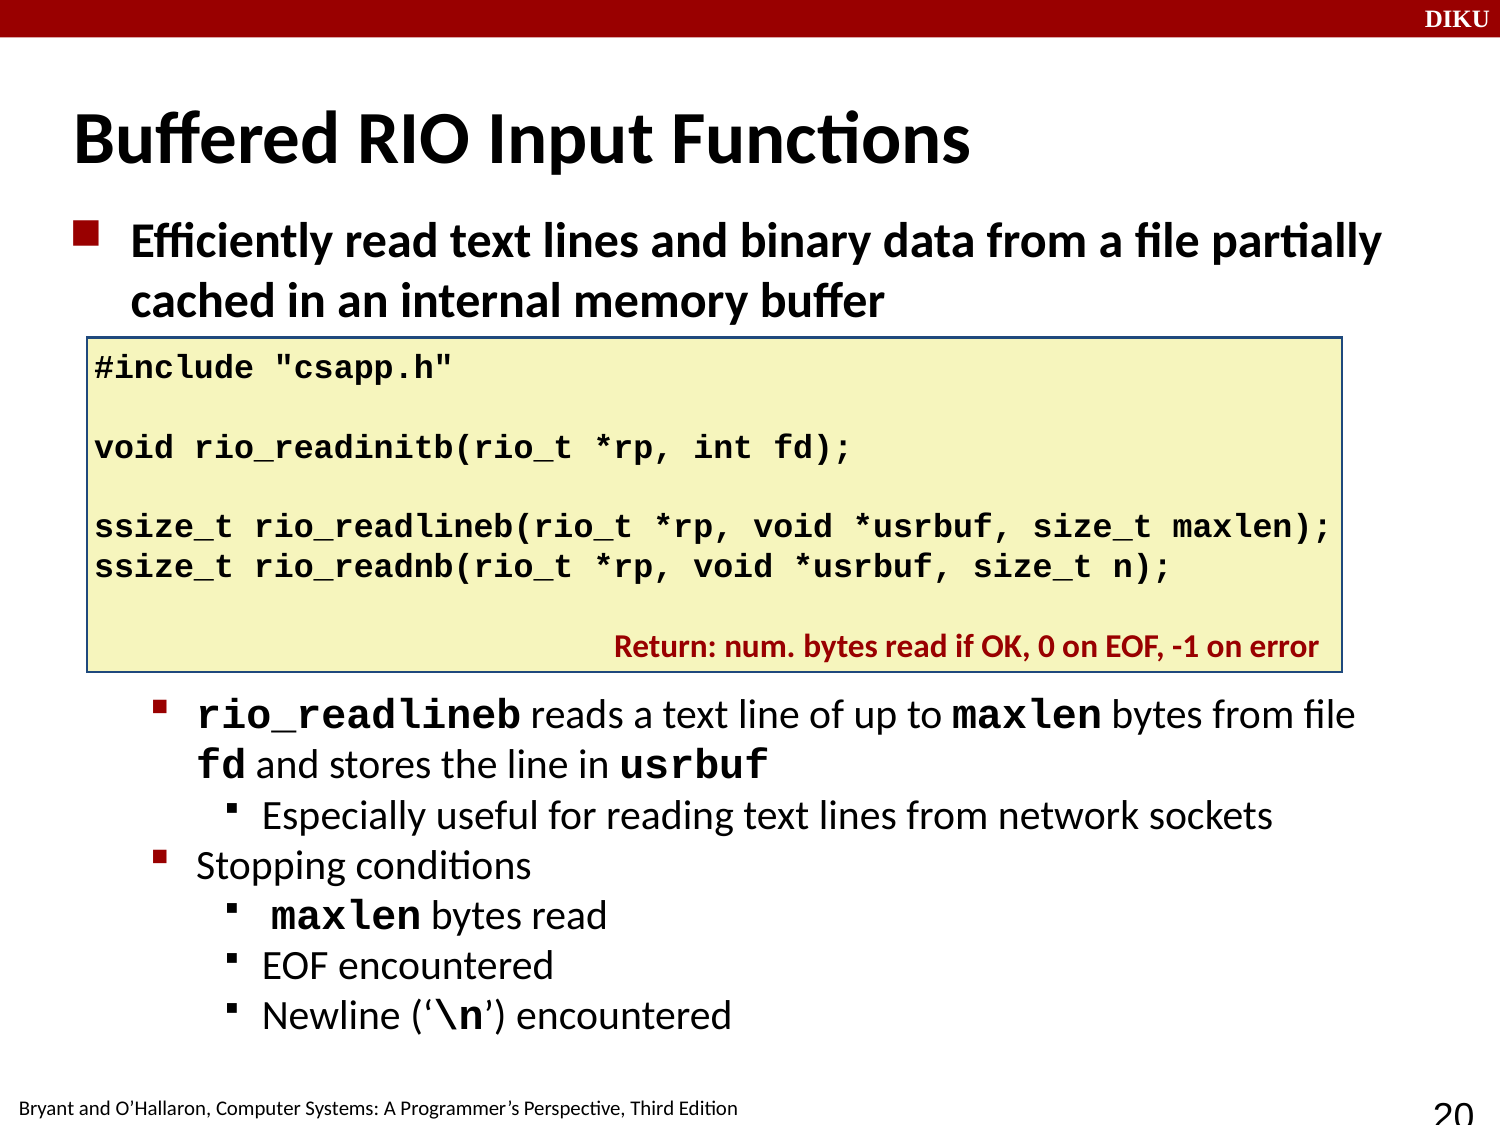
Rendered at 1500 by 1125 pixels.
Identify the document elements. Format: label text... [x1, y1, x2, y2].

text_box #include "csapp.h" void rio_readinitb(rio_t *rp, int fd); ssize_t rio_readlineb(rio_t *rp, void *usrbuf, size_t maxlen); ssize_t rio_readnb(rio_t *rp, void *usrbuf, size_t n); Return: num. bytes read if OK, 0 on EOF, -1 on error [86, 337, 1342, 672]
text_box Efficiently read text lines and binary data from a file partially cached in an internal memory buffer rio_readlineb reads a text line of up to maxlen bytes from file fd and stores the line in usrbuf Especially useful for reading text lines from network sockets Stopping conditions maxlen bytes read EOF encountered Newline (‘\n’) encountered [59, 199, 1423, 1075]
text_box Buffered RIO Input Functions [58, 71, 1304, 197]
